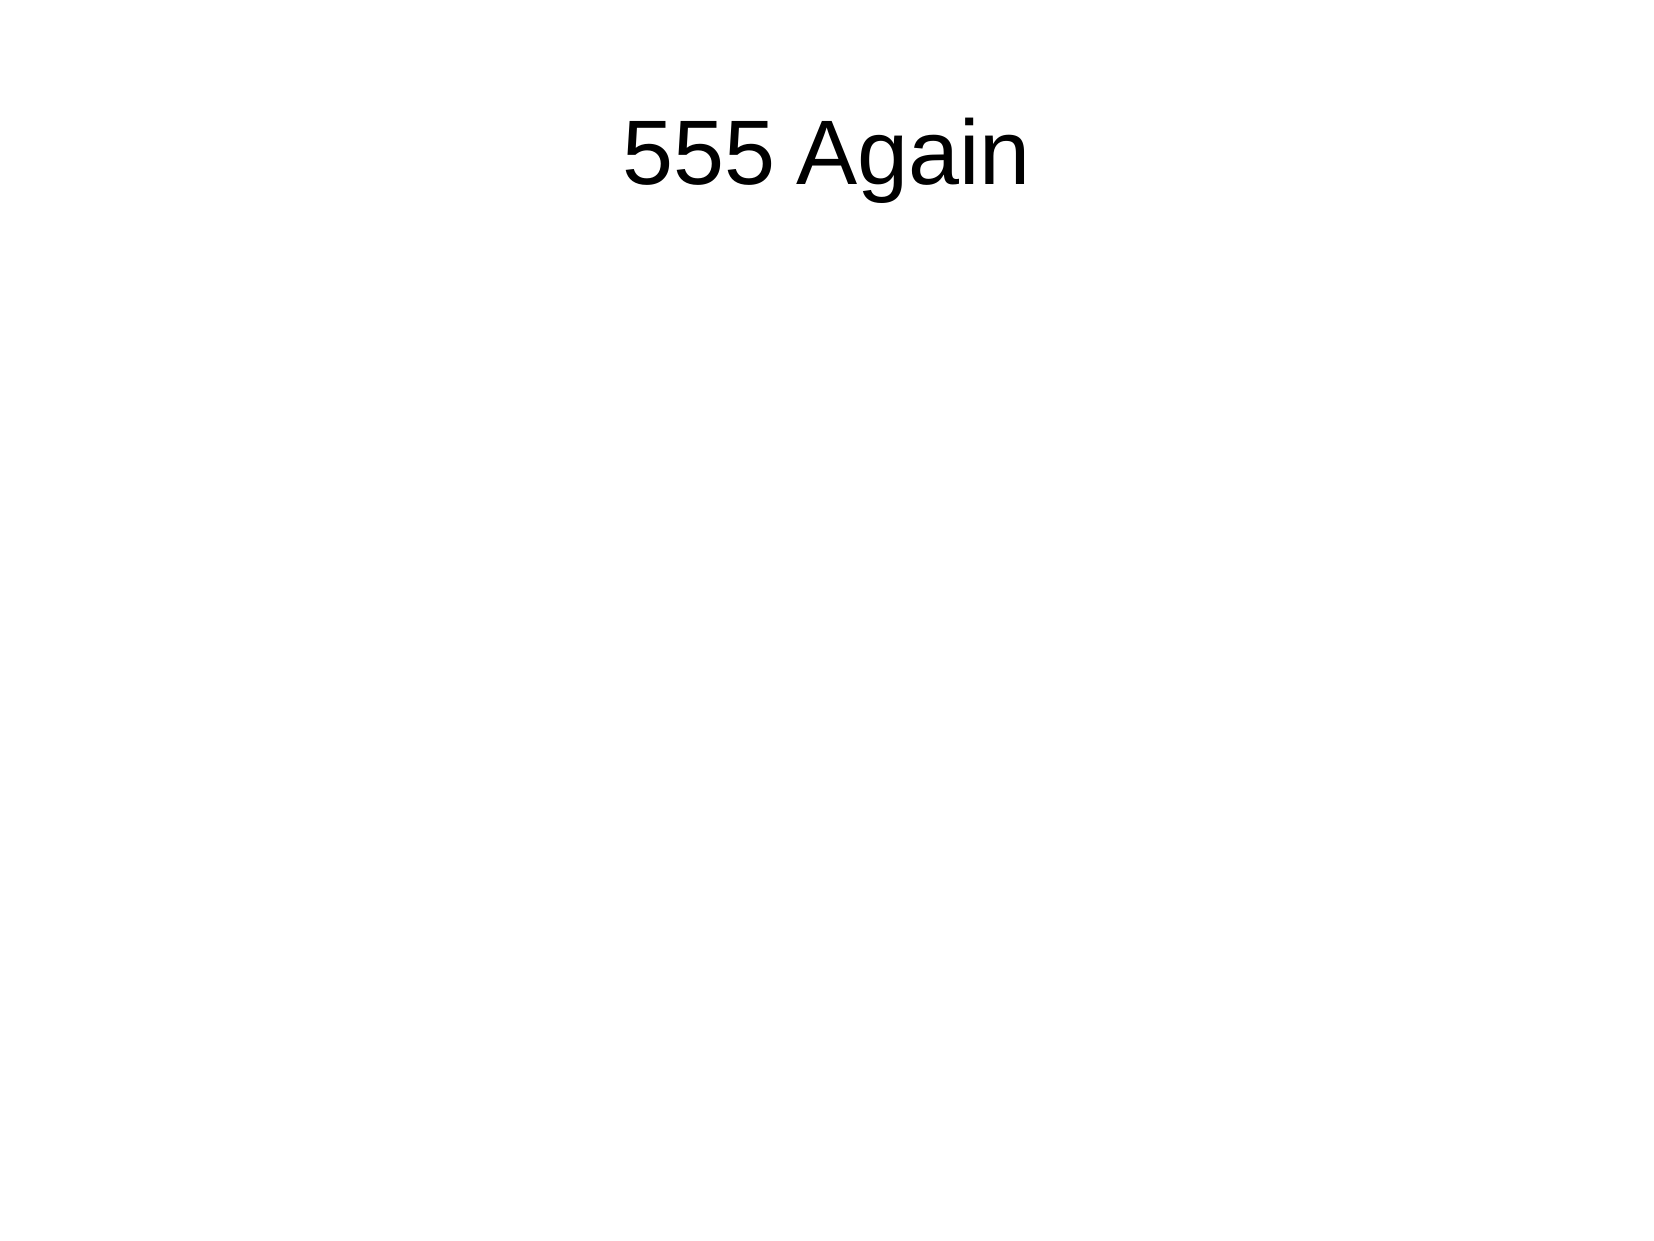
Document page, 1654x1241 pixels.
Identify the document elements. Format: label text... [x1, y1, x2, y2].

title 555 Again [82, 49, 1571, 257]
